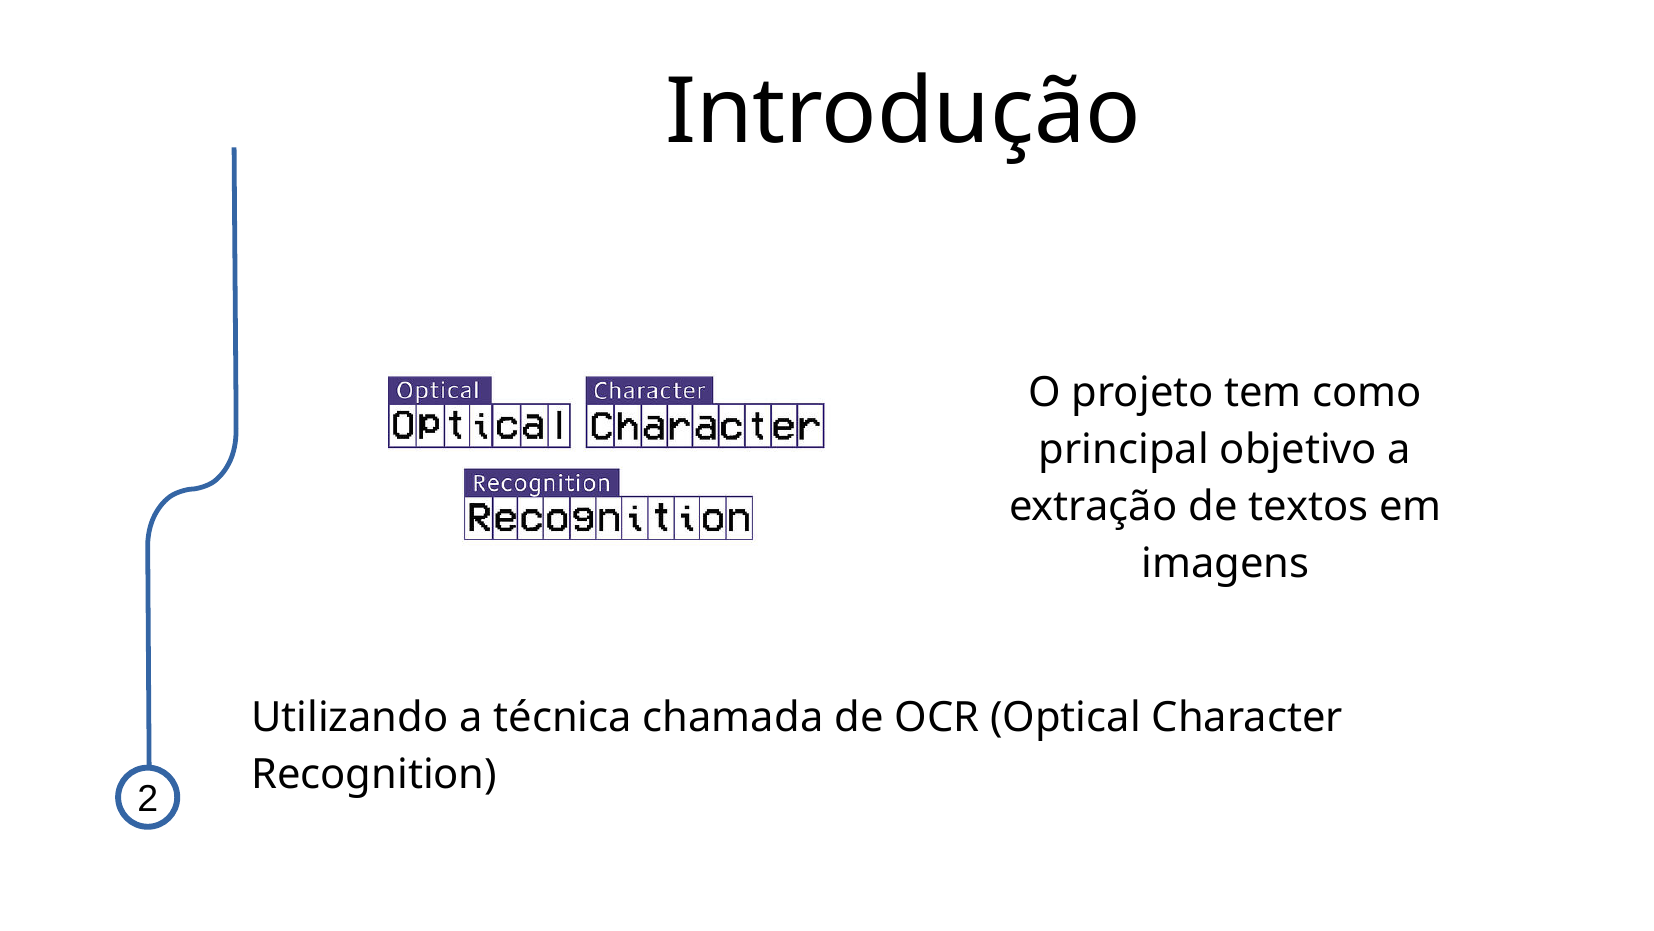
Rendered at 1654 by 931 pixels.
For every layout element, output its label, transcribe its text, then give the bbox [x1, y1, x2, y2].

text_box 2 [118, 767, 178, 827]
picture [354, 324, 857, 588]
text_box Utilizando a técnica chamada de OCR (Optical Character Recognition) [236, 679, 1595, 827]
text_box O projeto tem como principal objetivo a extração de textos em imagens [944, 354, 1506, 604]
title Introdução [236, 21, 1571, 194]
